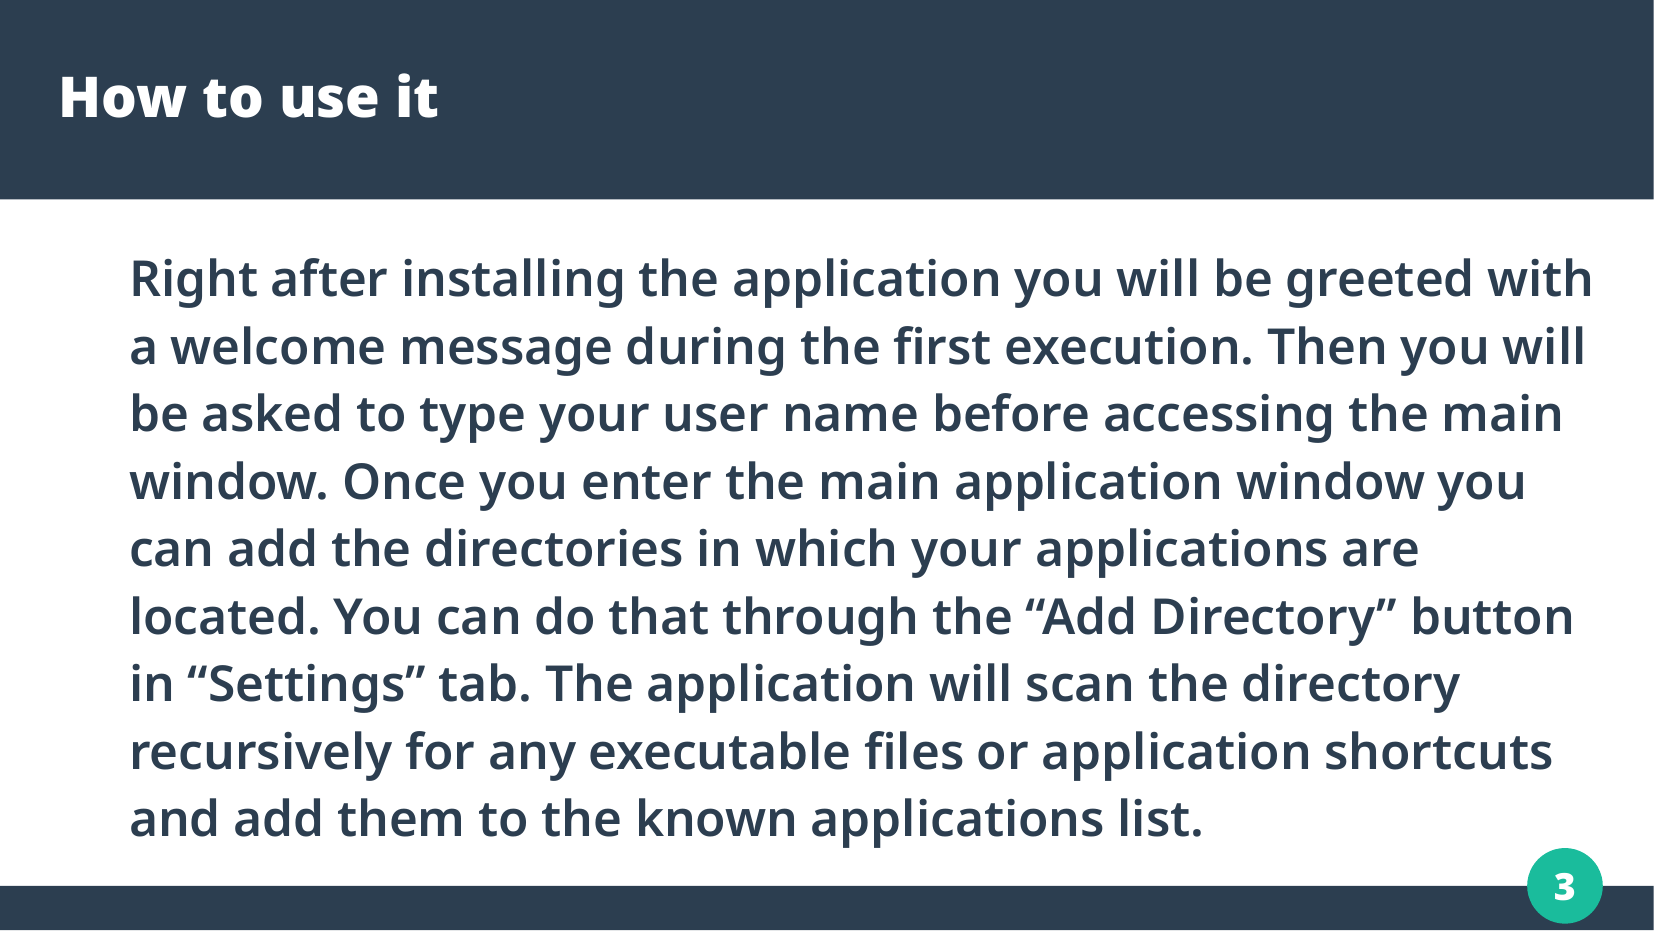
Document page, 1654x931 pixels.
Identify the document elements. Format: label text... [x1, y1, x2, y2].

title How to use it [59, 37, 1595, 155]
list Right after installing the application you will be greeted with a welcome message during the first execution. Then you will be asked to type your user name before accessing the main window. Once you enter the main application window you can add the directories in which your applications are located. You can do that through the “Add Directory” button in “Settings” tab. The application will scan the directory recursively for any executable files or application shortcuts and add them to the known applications list. [59, 243, 1595, 864]
